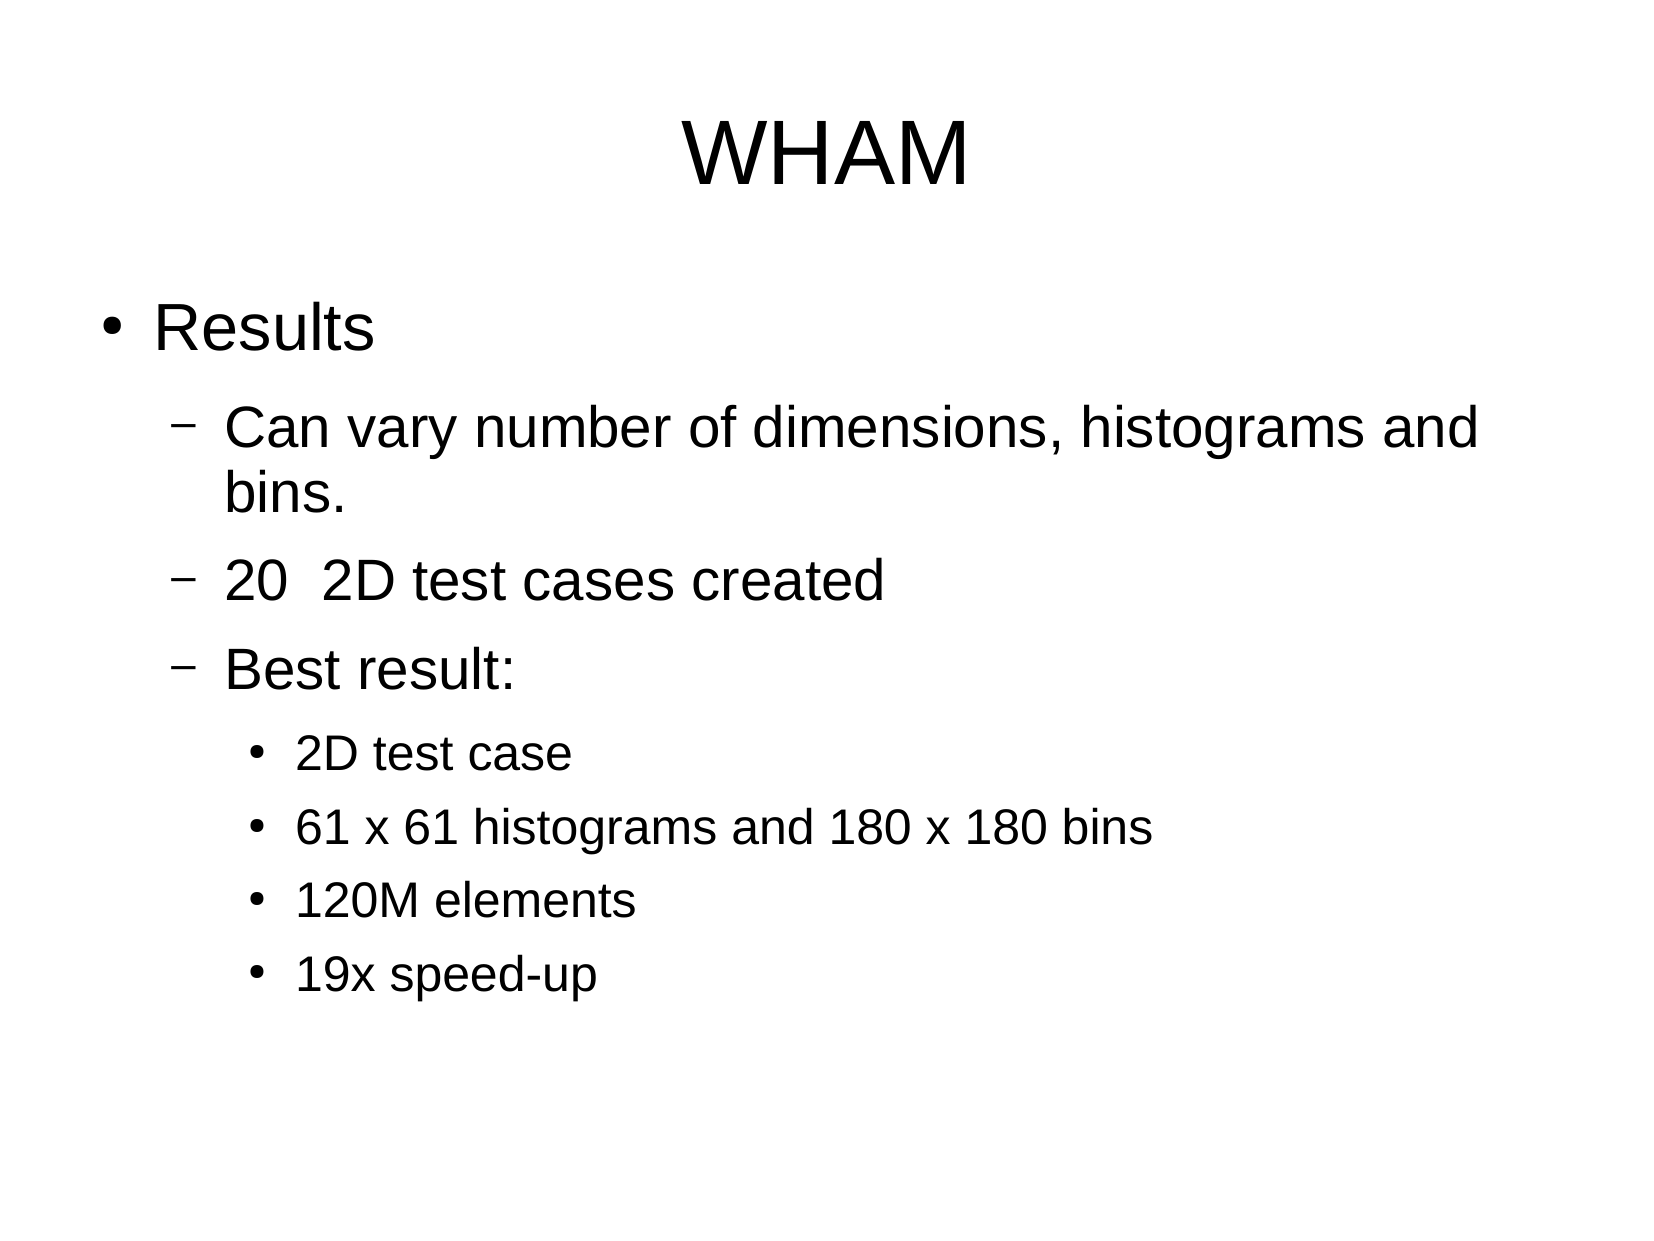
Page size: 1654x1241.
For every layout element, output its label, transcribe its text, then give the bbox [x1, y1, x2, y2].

list Results Can vary number of dimensions, histograms and bins. 20 2D test cases created Best result: 2D test case 61 x 61 histograms and 180 x 180 bins 120M elements 19x speed-up [82, 290, 1538, 1241]
title WHAM [82, 49, 1571, 257]
